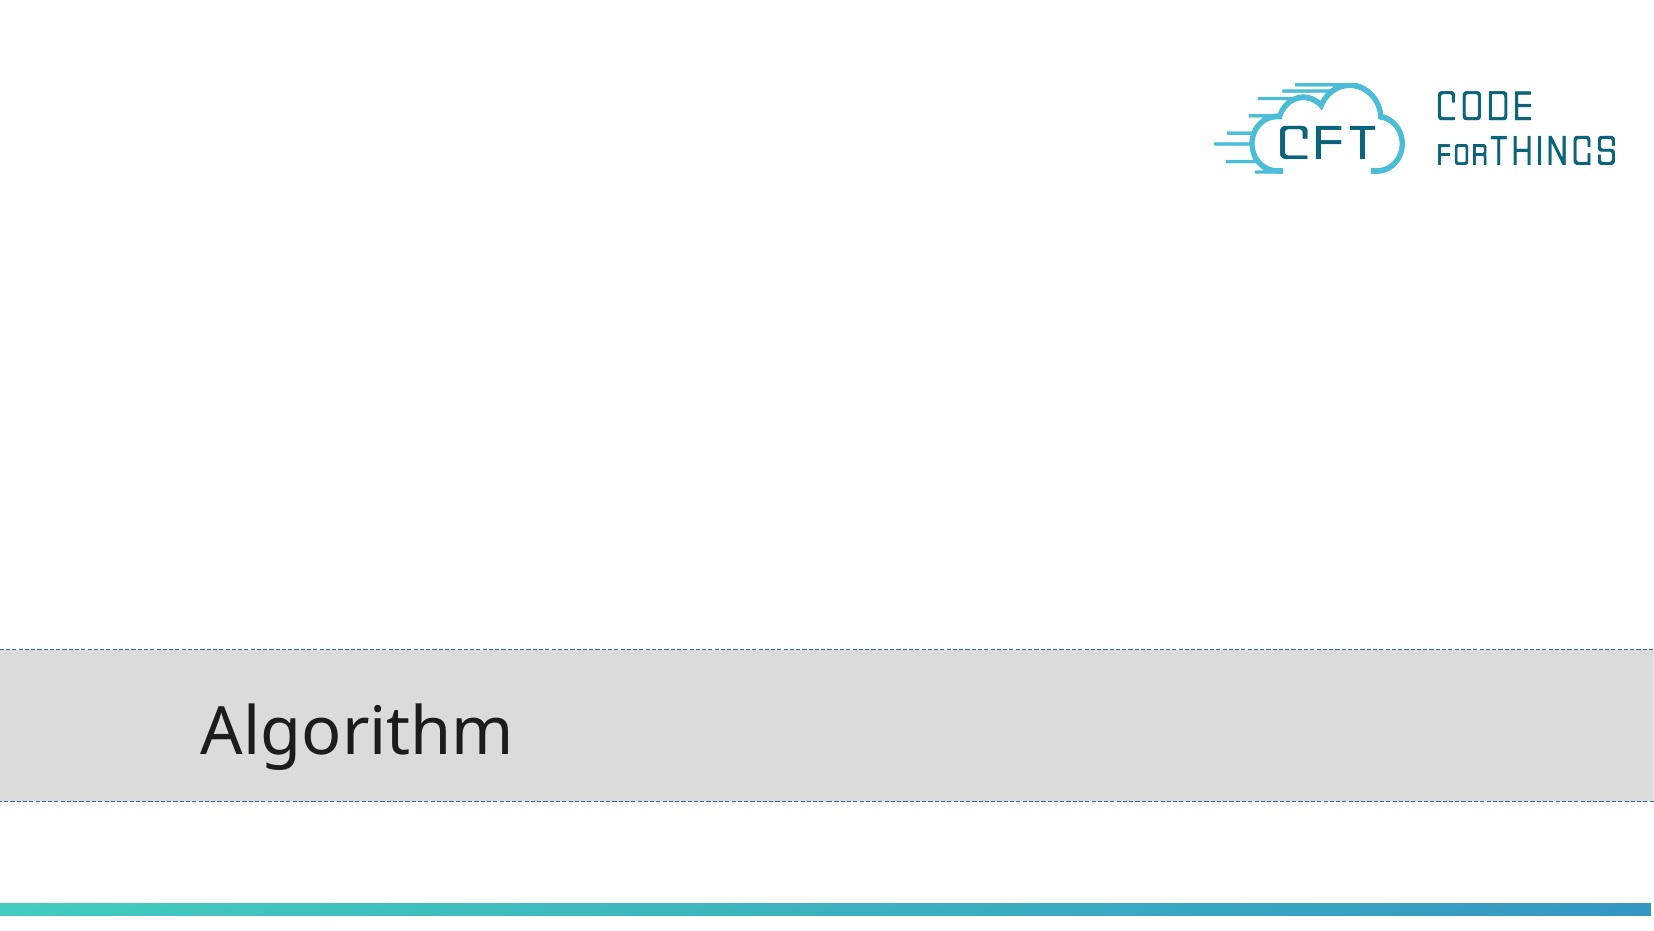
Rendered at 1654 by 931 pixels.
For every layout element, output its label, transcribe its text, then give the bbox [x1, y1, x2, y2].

title Algorithm [53, 626, 1654, 832]
picture [1214, 83, 1615, 174]
